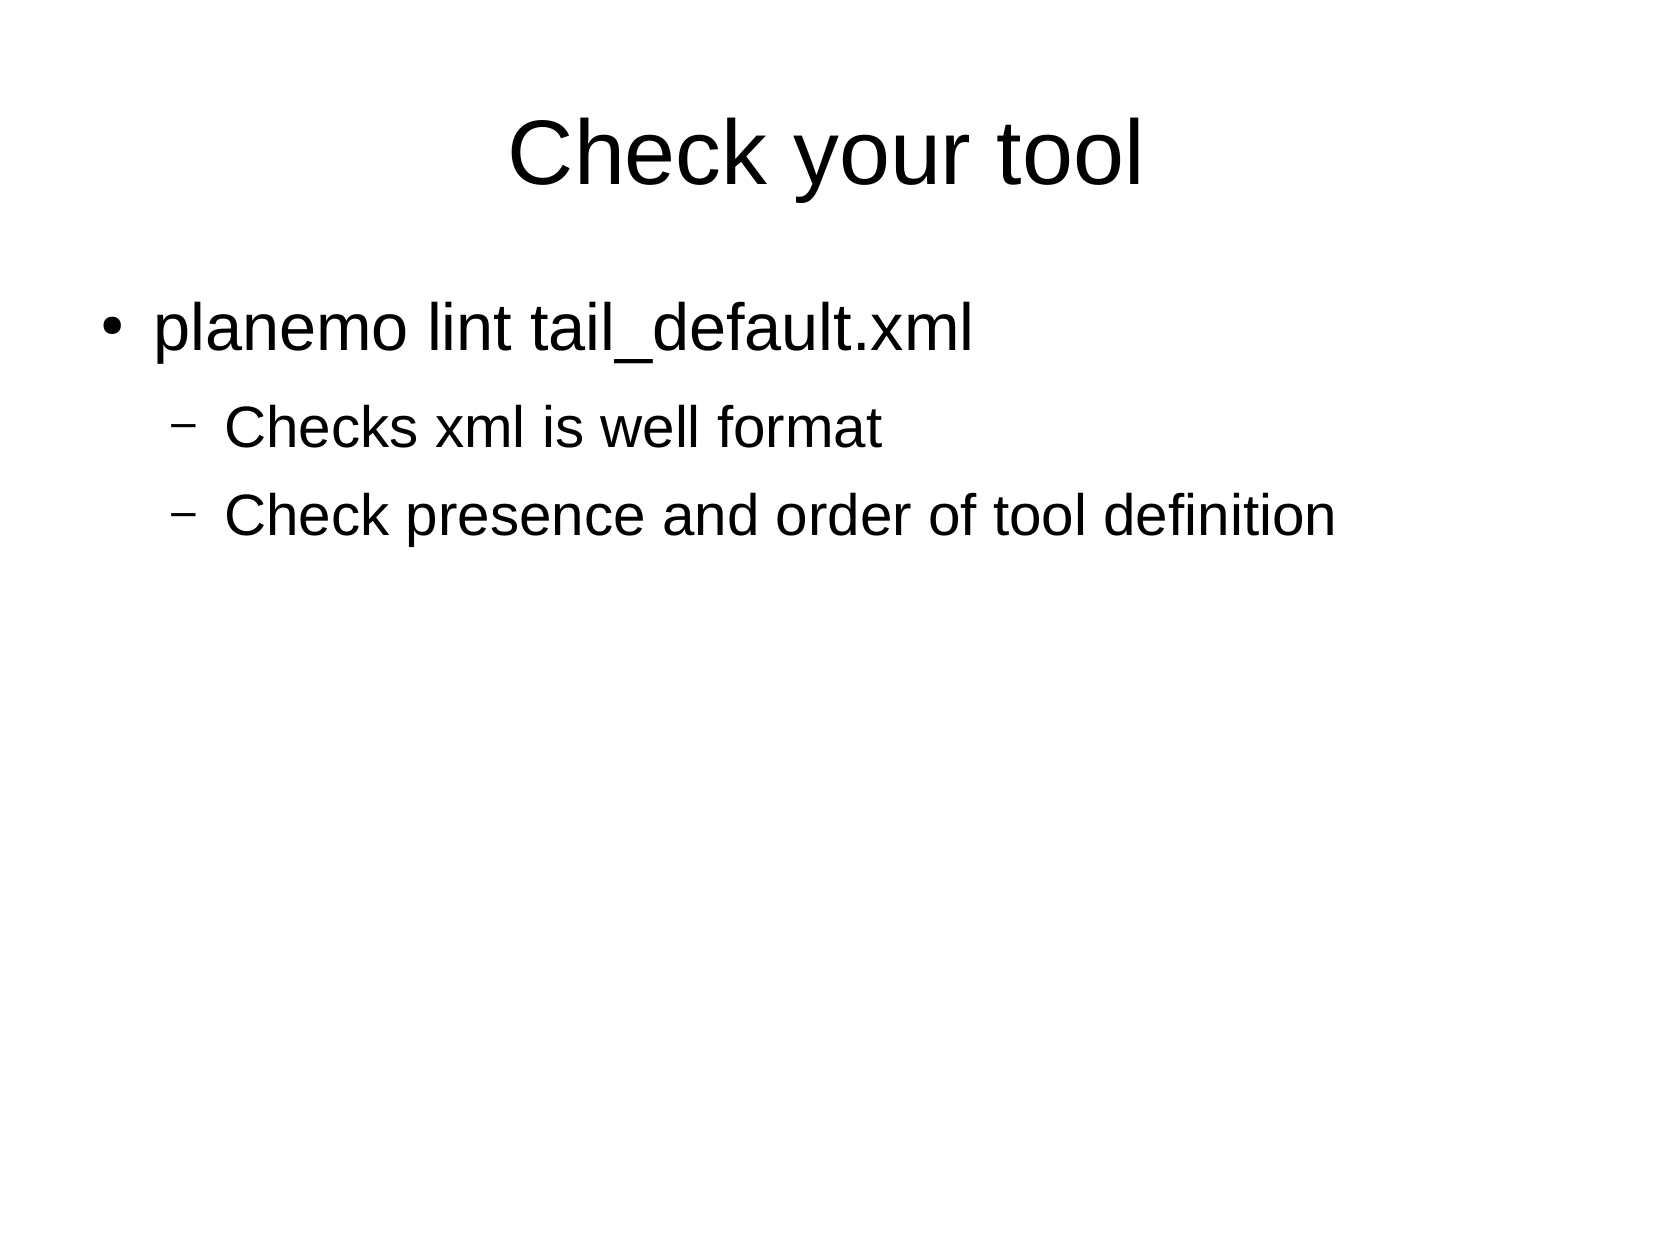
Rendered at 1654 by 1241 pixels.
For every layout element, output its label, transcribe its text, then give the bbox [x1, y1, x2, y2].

list planemo lint tail_default.xml Checks xml is well format Check presence and order of tool definition [82, 290, 1571, 1010]
title Check your tool [82, 49, 1571, 257]
